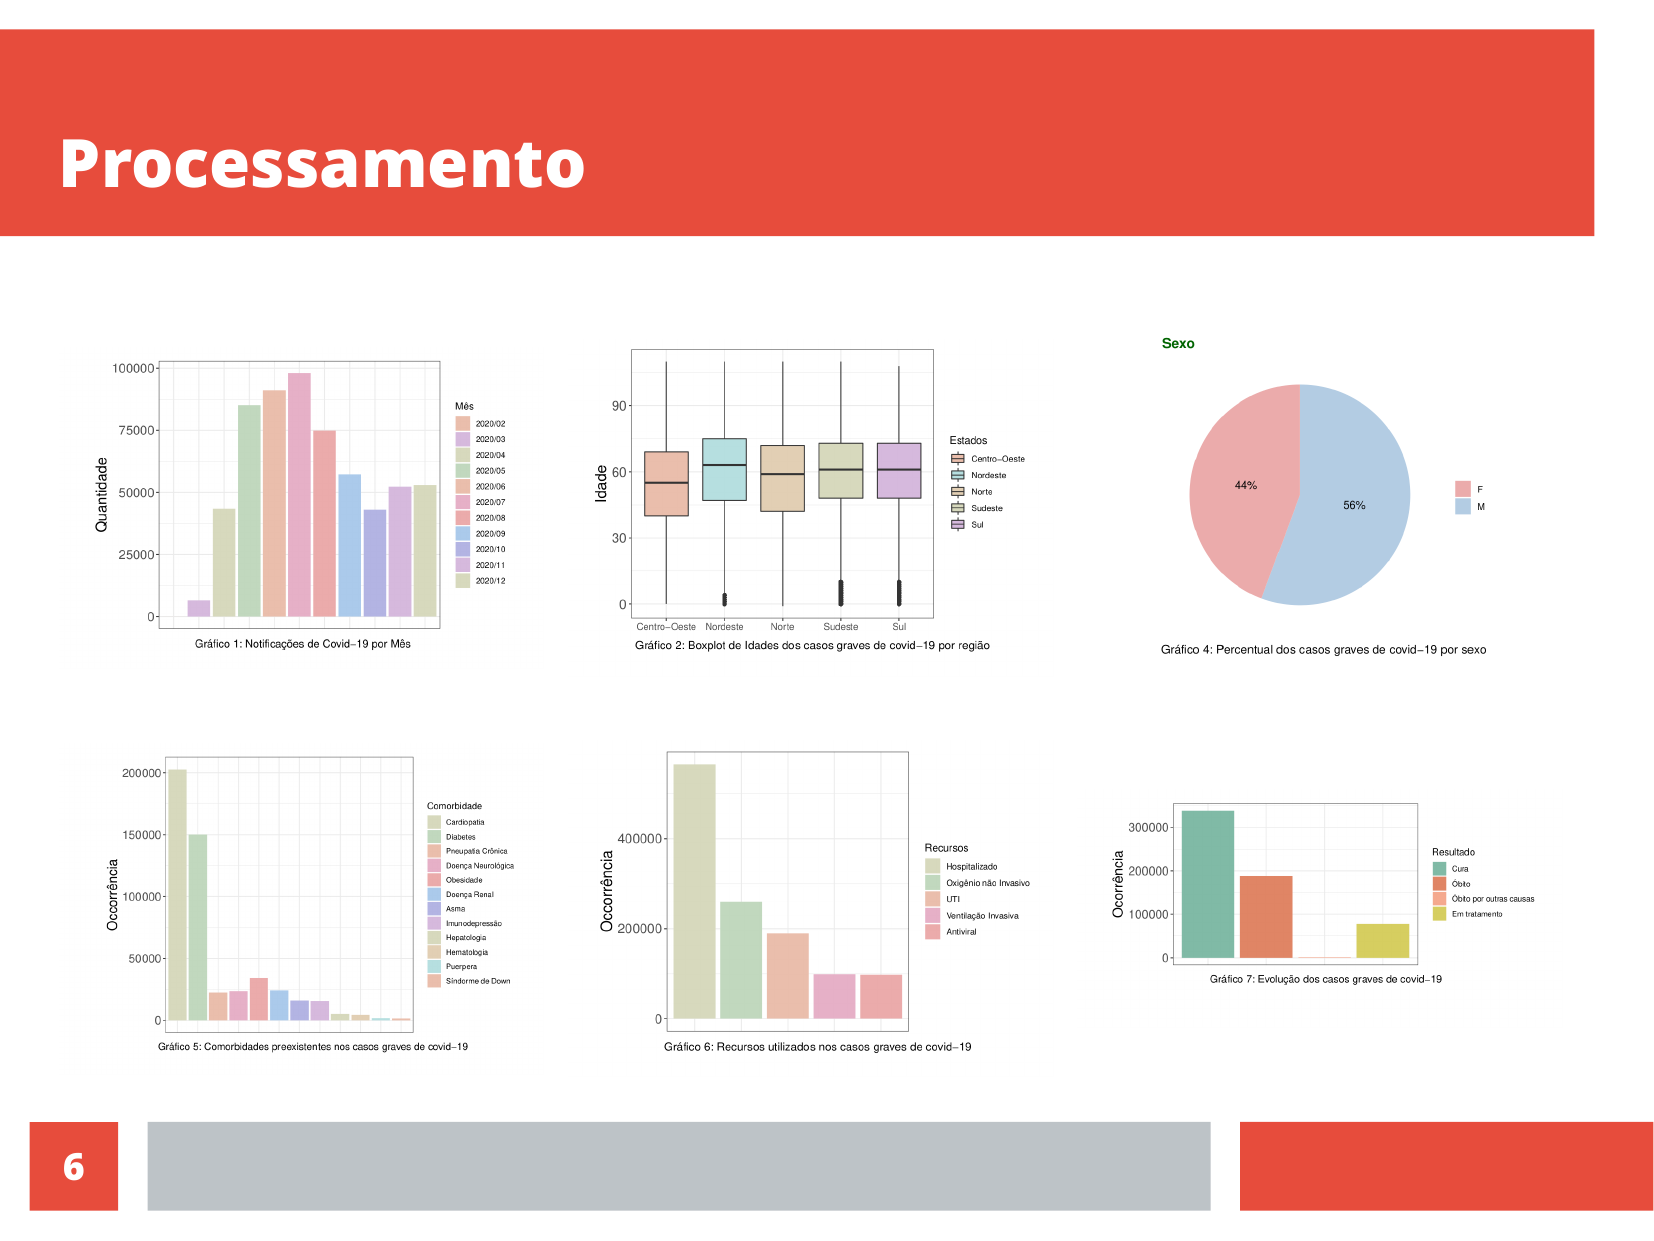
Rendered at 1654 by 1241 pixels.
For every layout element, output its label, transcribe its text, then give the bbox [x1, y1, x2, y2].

picture [59, 743, 544, 1075]
picture [1077, 789, 1563, 1028]
title Processamento [59, 59, 1595, 207]
picture [568, 339, 1054, 677]
picture [59, 347, 544, 669]
picture [568, 740, 1054, 1077]
picture [1085, 324, 1554, 691]
